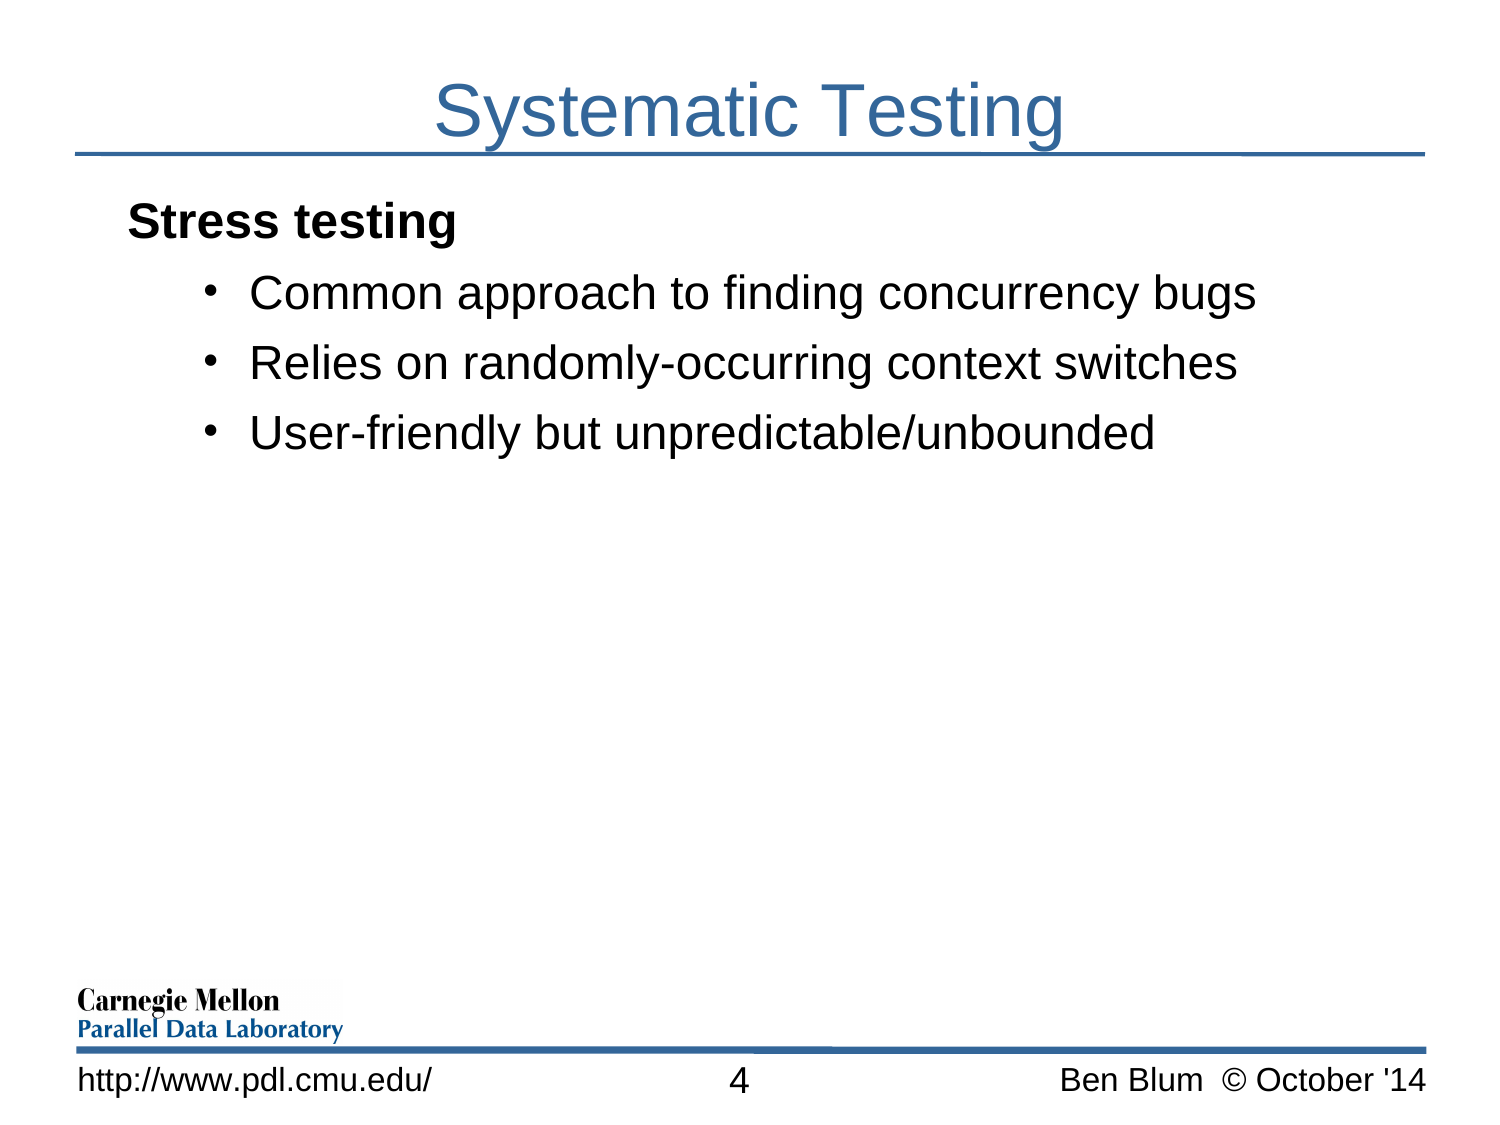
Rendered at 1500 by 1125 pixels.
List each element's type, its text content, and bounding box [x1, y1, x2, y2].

list Stress testing Common approach to finding concurrency bugs Relies on randomly-occurring context switches User-friendly but unpredictable/unbounded [112, 181, 1426, 938]
title Systematic Testing [112, 49, 1388, 163]
picture [77, 979, 343, 1044]
